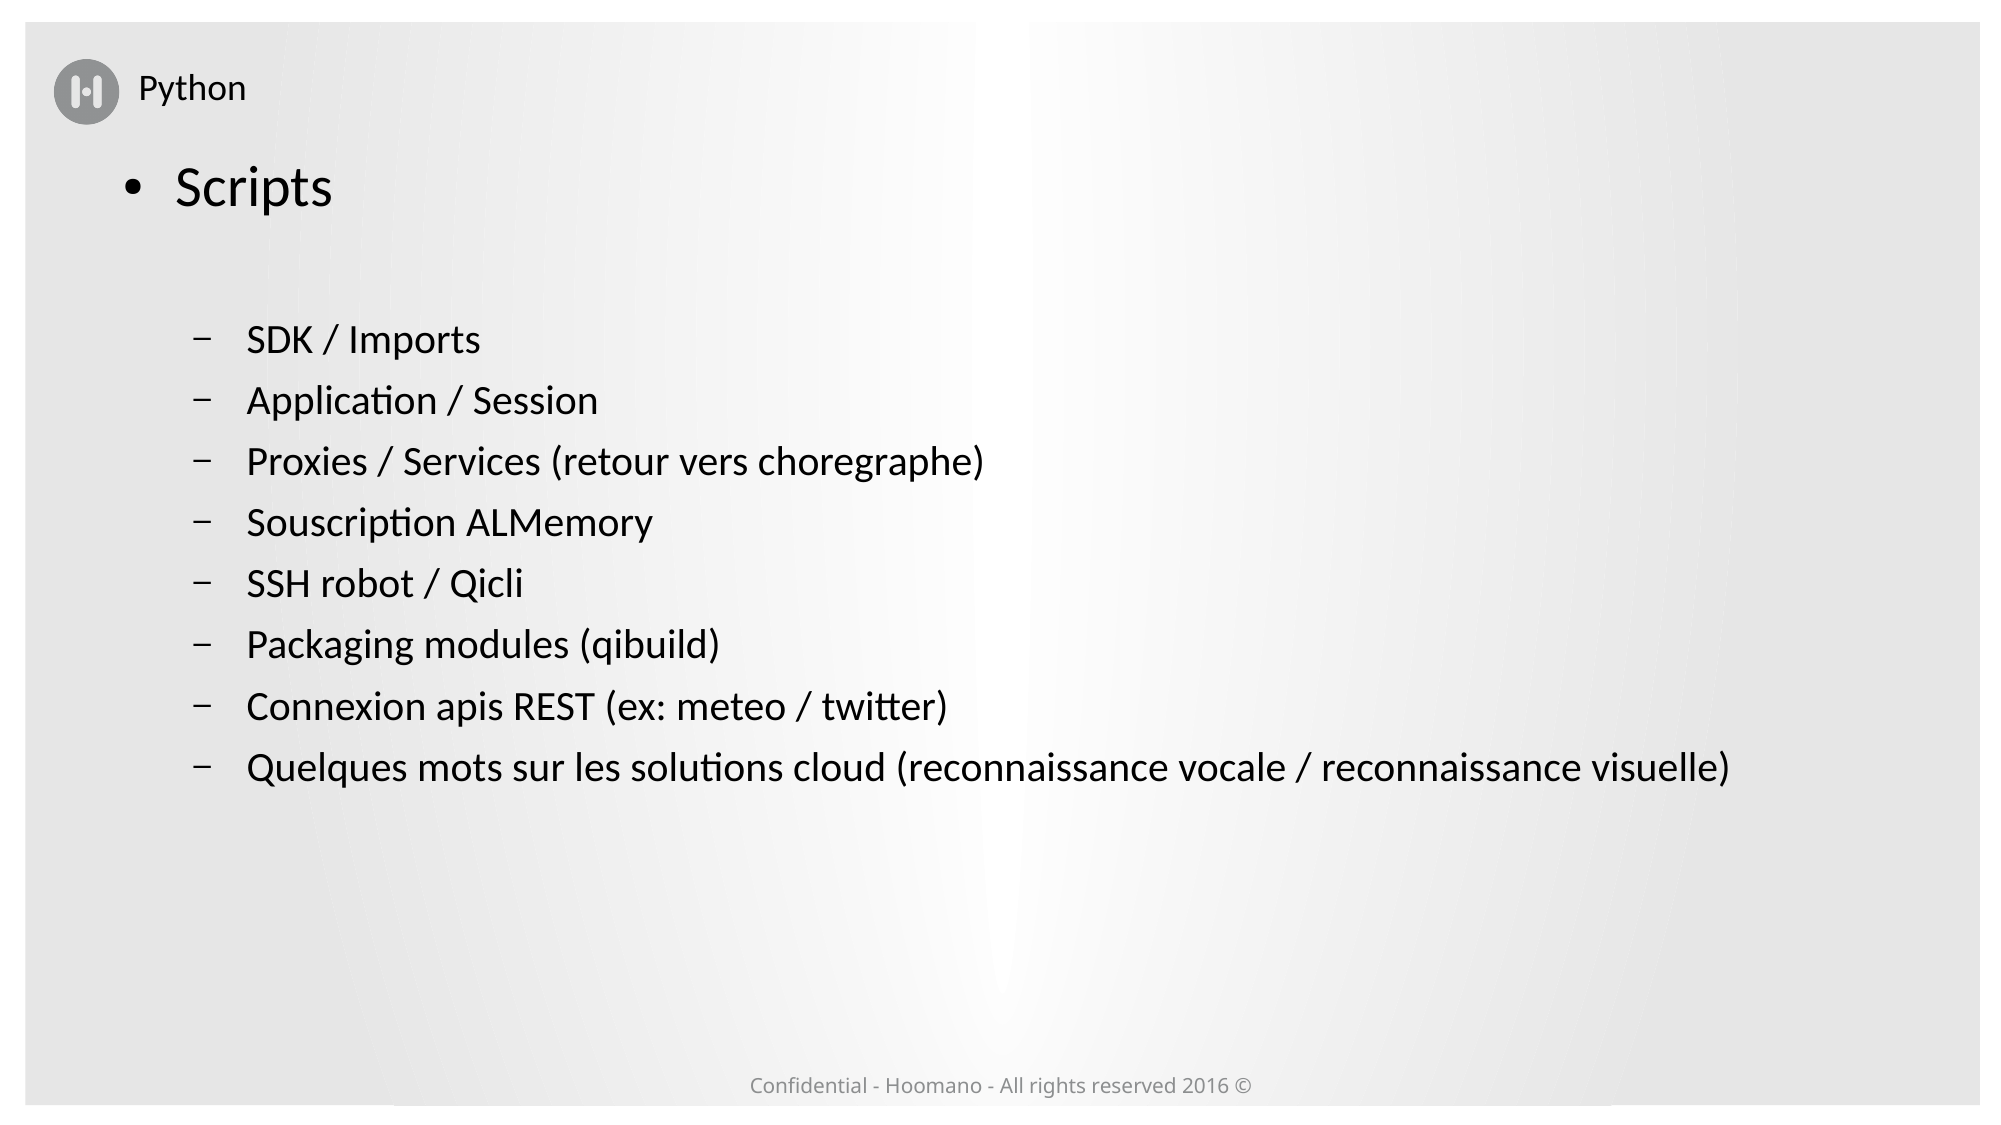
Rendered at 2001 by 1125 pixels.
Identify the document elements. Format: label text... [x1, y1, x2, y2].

title Python [138, 55, 1864, 127]
list Scripts SDK / Imports Application / Session Proxies / Services (retour vers choregraphe) Souscription ALMemory SSH robot / Qicli Packaging modules (qibuild) Connexion apis REST (ex: meteo / twitter) Quelques mots sur les solutions cloud (reconnaissance vocale / reconnaissance visuelle) [105, 164, 1952, 1077]
picture [49, 55, 123, 127]
